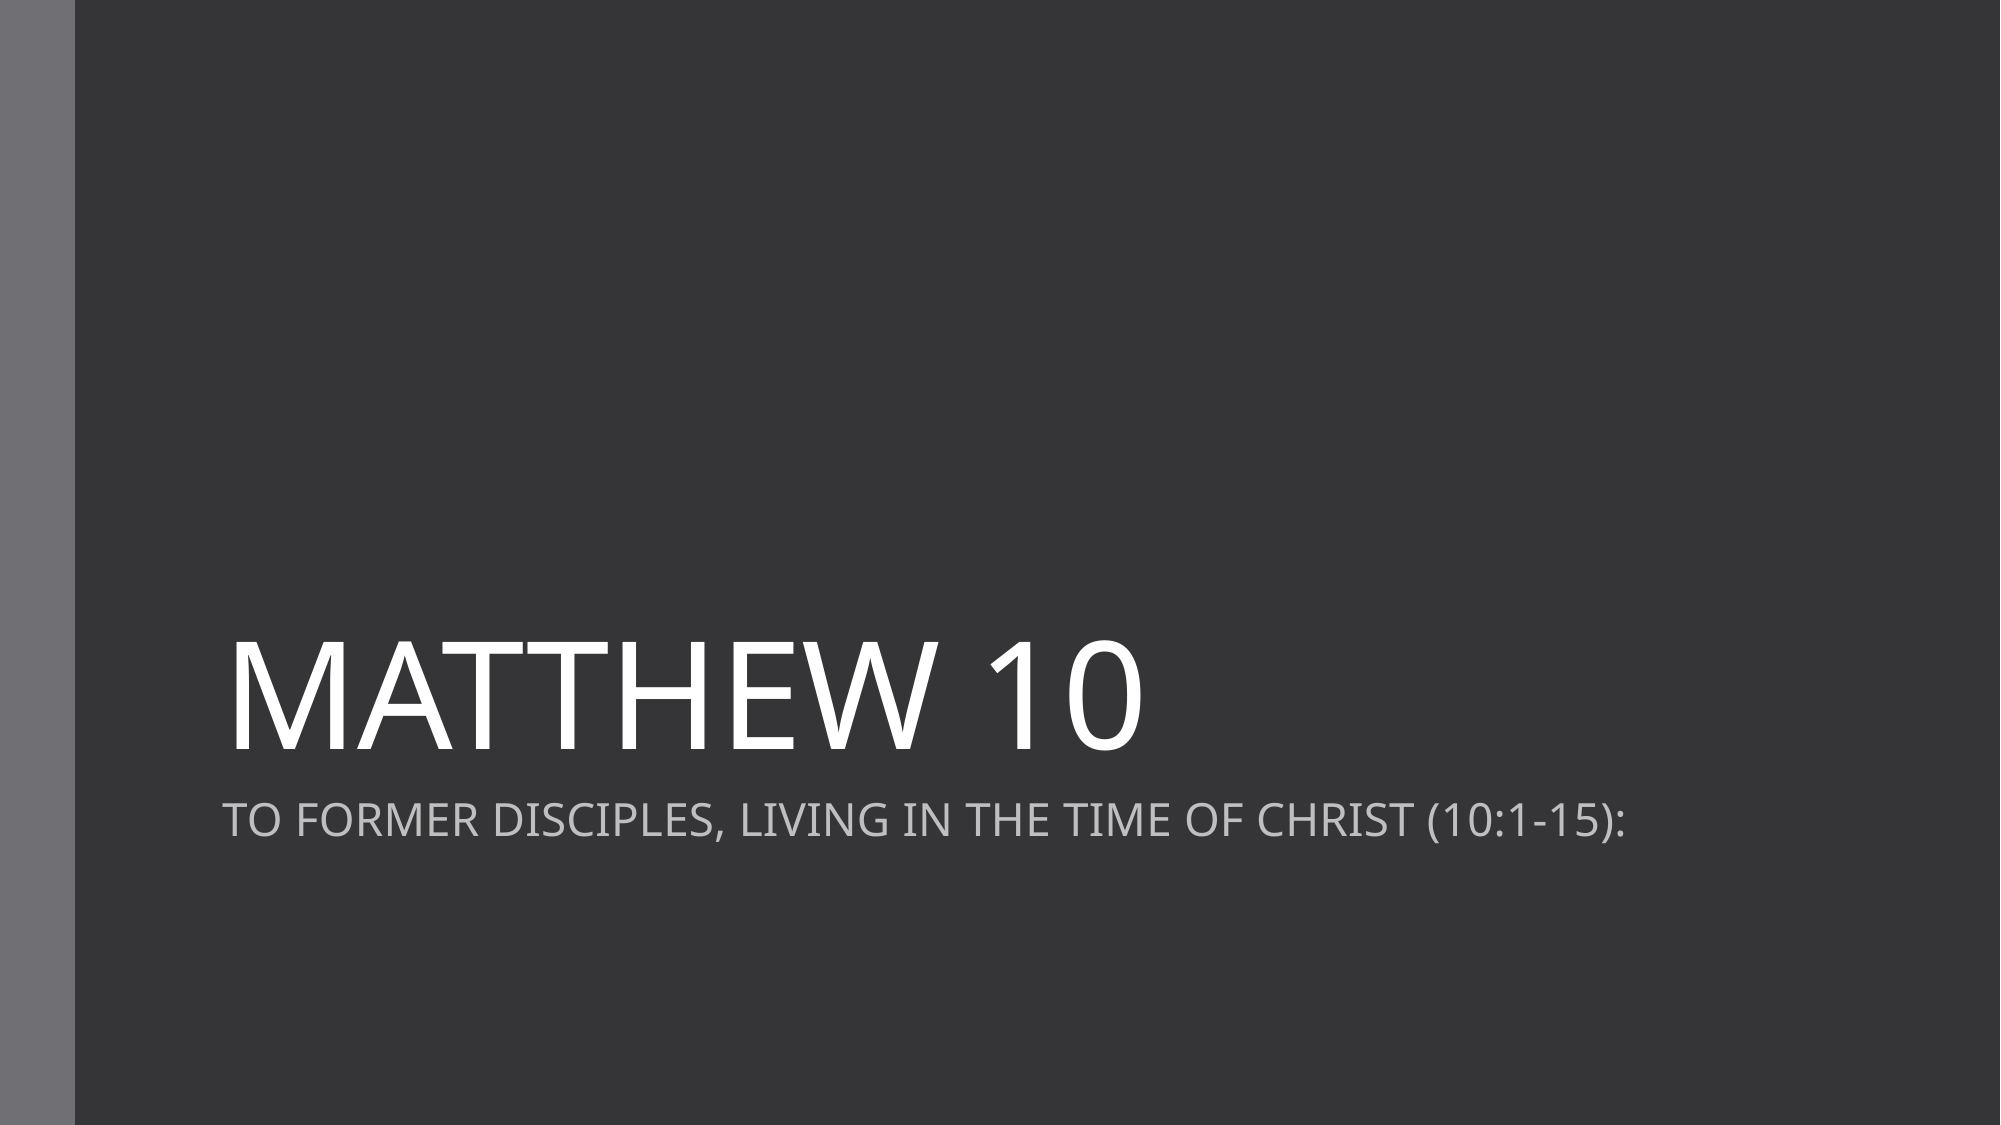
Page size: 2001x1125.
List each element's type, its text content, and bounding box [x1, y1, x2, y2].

subtitle TO FORMER DISCIPLES, LIVING IN THE TIME OF CHRIST (10:1-15): [206, 787, 1752, 1066]
title MATTHEW 10 [206, 124, 1752, 787]
